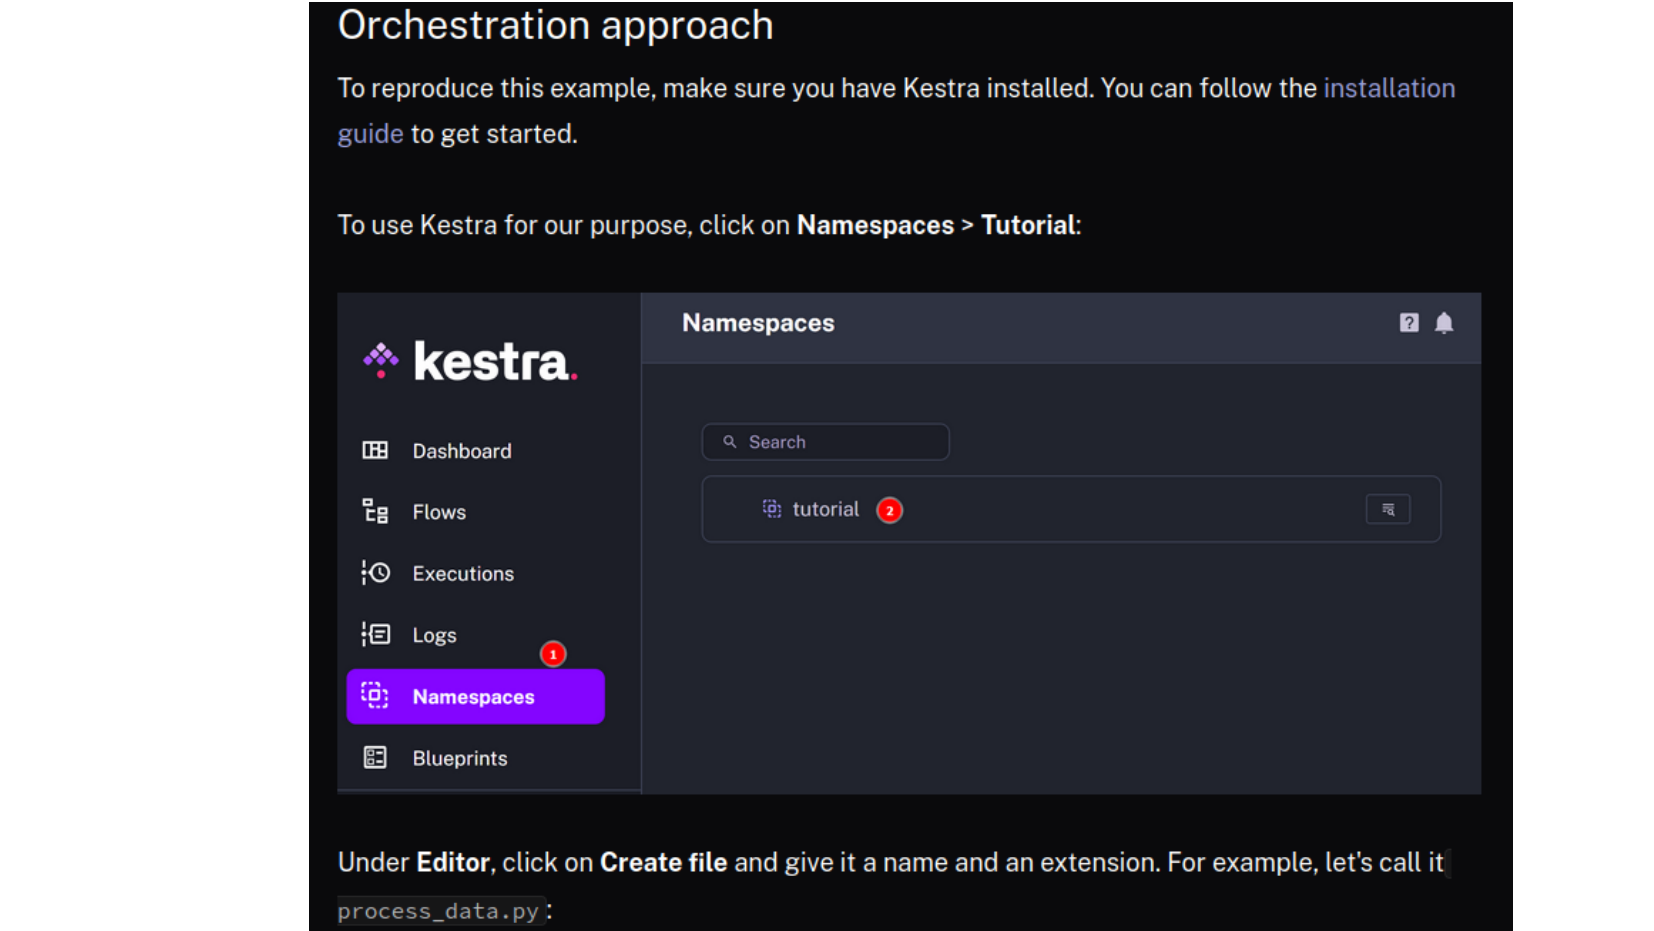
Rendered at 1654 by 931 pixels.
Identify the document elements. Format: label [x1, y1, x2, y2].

picture [309, 2, 1513, 931]
